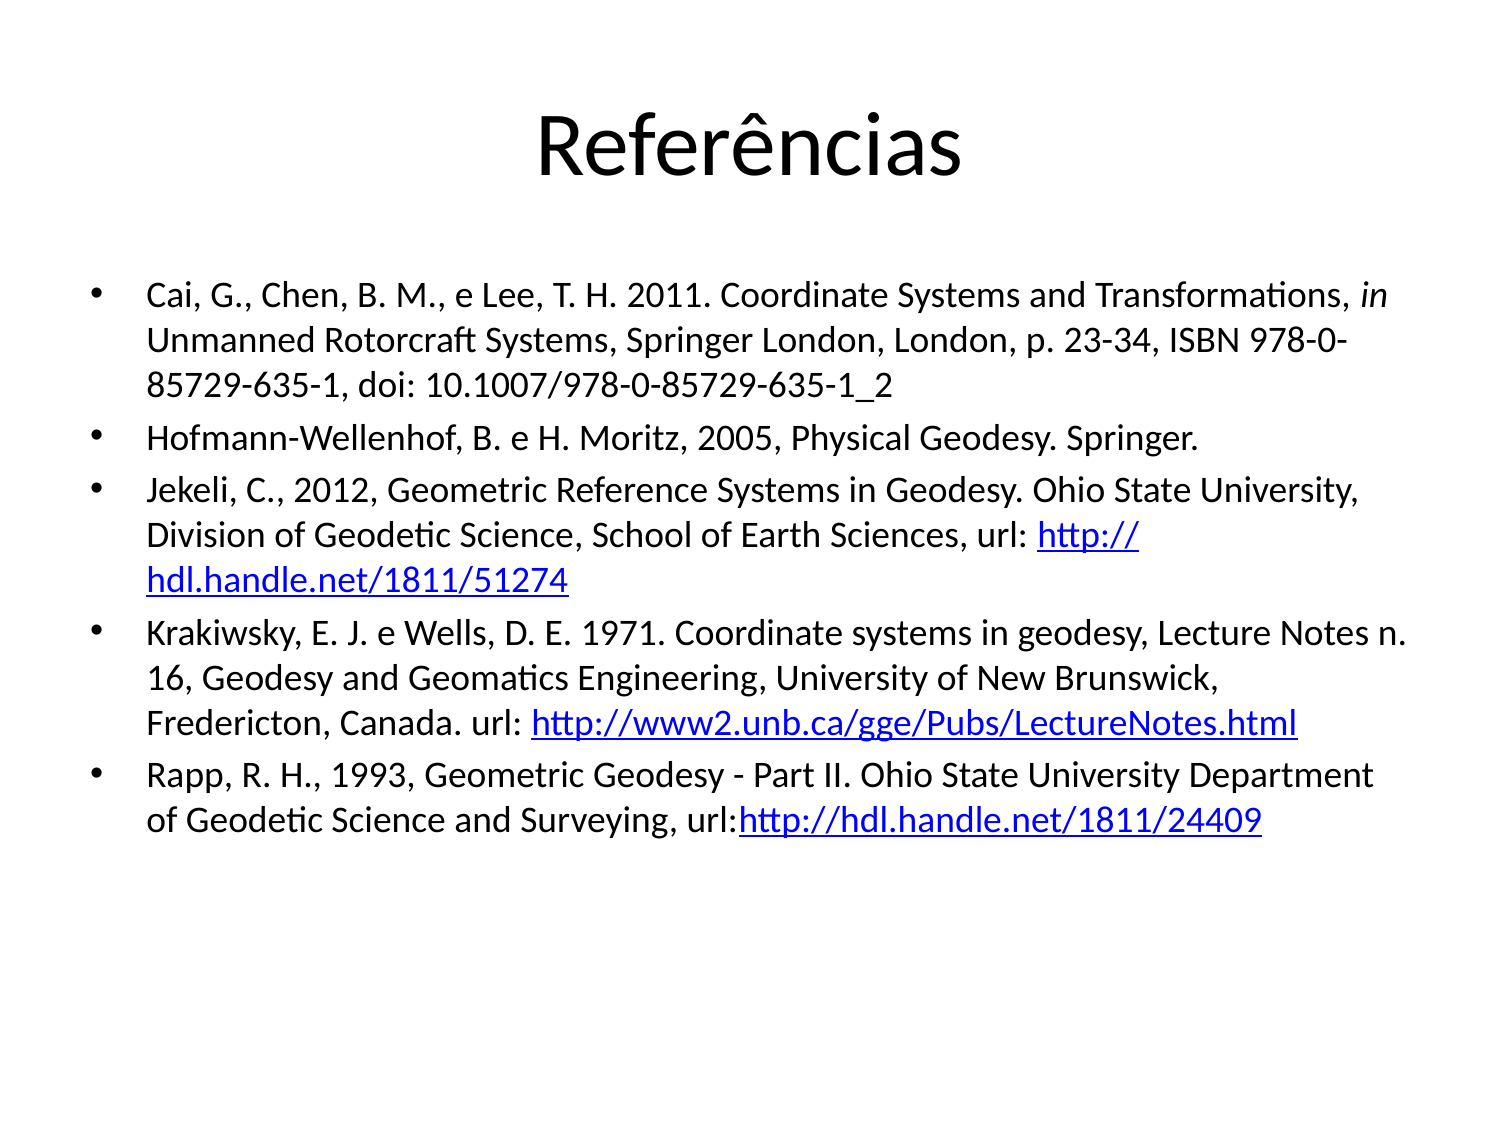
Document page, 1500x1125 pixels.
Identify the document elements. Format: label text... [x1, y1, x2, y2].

list Cai, G., Chen, B. M., e Lee, T. H. 2011. Coordinate Systems and Transformations, in Unmanned Rotorcraft Systems, Springer London, London, p. 23-34, ISBN 978-0-85729-635-1, doi: 10.1007/978-0-85729-635-1_2 Hofmann-Wellenhof, B. e H. Moritz, 2005, Physical Geodesy. Springer. Jekeli, C., 2012, Geometric Reference Systems in Geodesy. Ohio State University, Division of Geodetic Science, School of Earth Sciences, url: http://hdl.handle.net/1811/51274 Krakiwsky, E. J. e Wells, D. E. 1971. Coordinate systems in geodesy, Lecture Notes n. 16, Geodesy and Geomatics Engineering, University of New Brunswick, Fredericton, Canada. url: http://www2.unb.ca/gge/Pubs/LectureNotes.html Rapp, R. H., 1993, Geometric Geodesy - Part II. Ohio State University Department of Geodetic Science and Surveying, url:http://hdl.handle.net/1811/24409 [75, 262, 1425, 1005]
title Referências [75, 45, 1425, 233]
